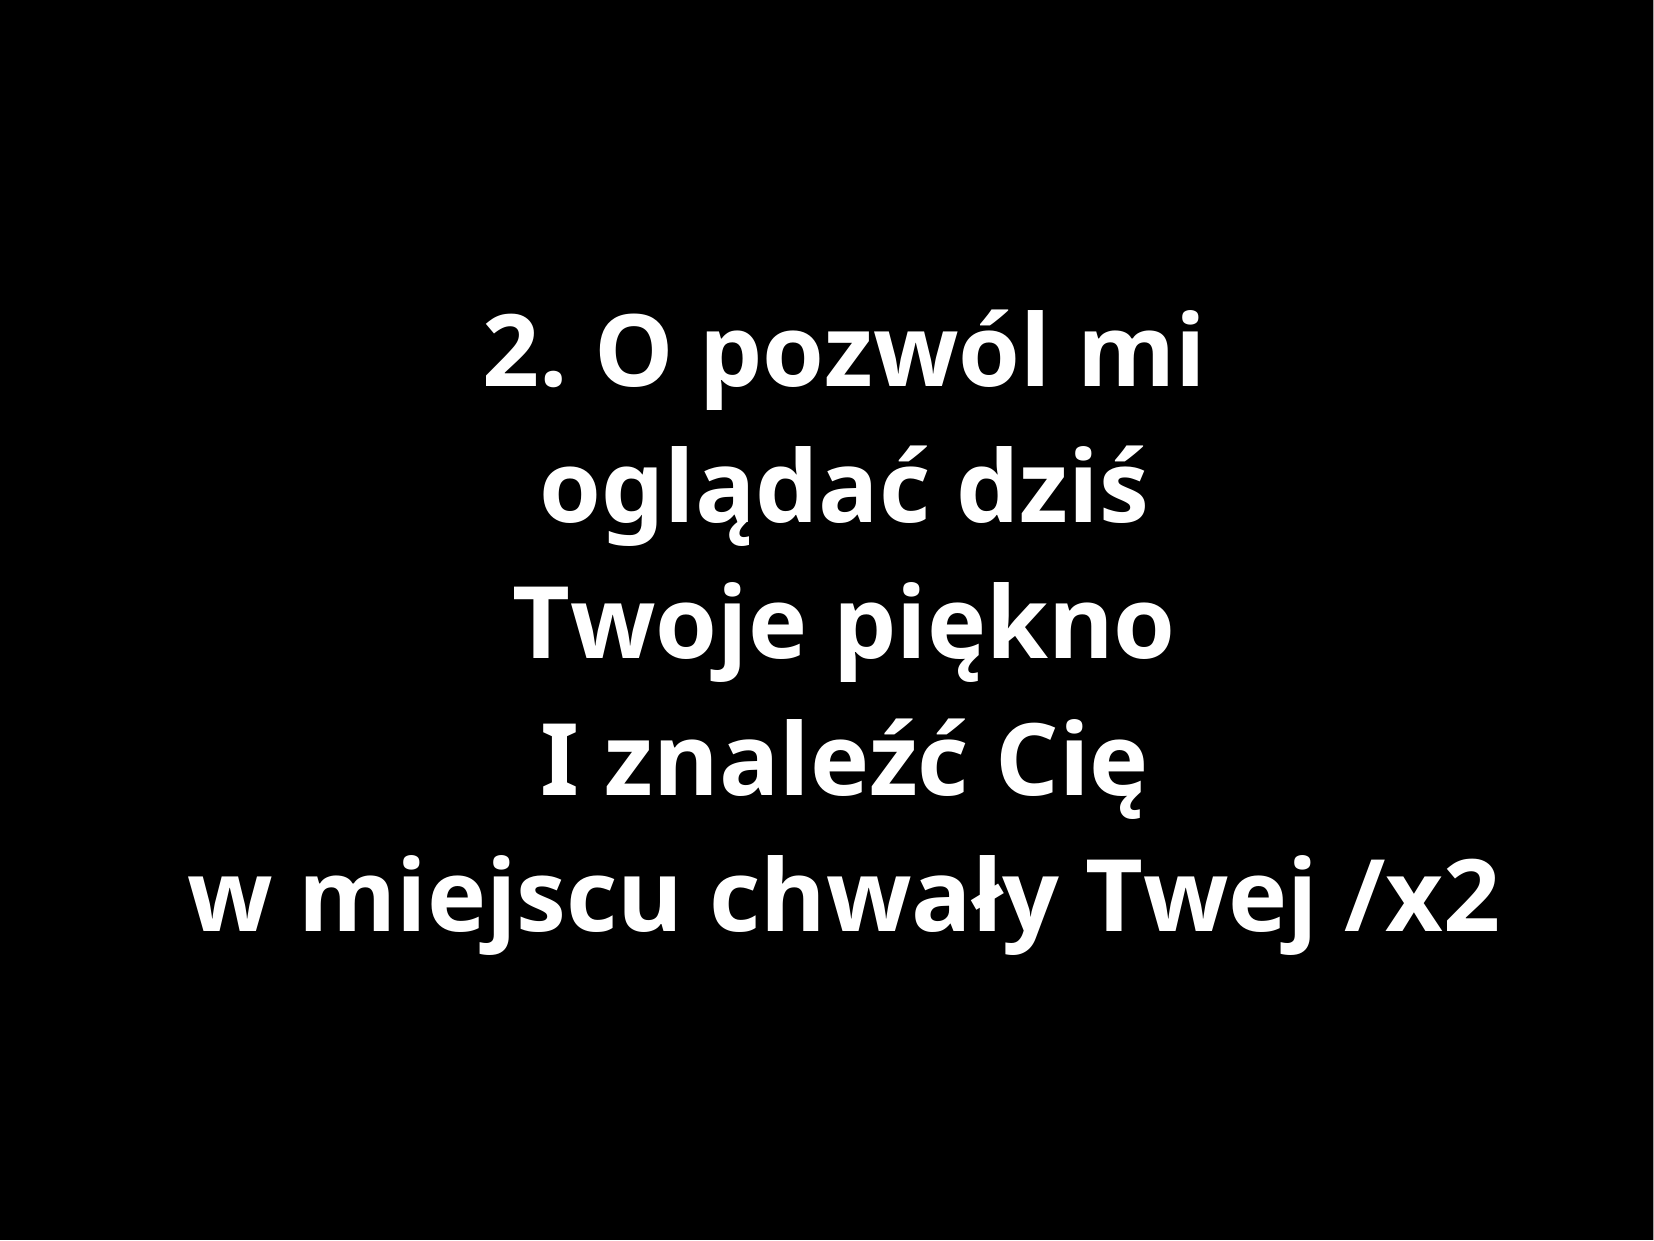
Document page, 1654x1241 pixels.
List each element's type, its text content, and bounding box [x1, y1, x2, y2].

subtitle 2. O pozwól mi oglądać dziś Twoje piękno I znaleźć Cię w miejscu chwały Twej /x2 [0, 0, 1654, 1241]
